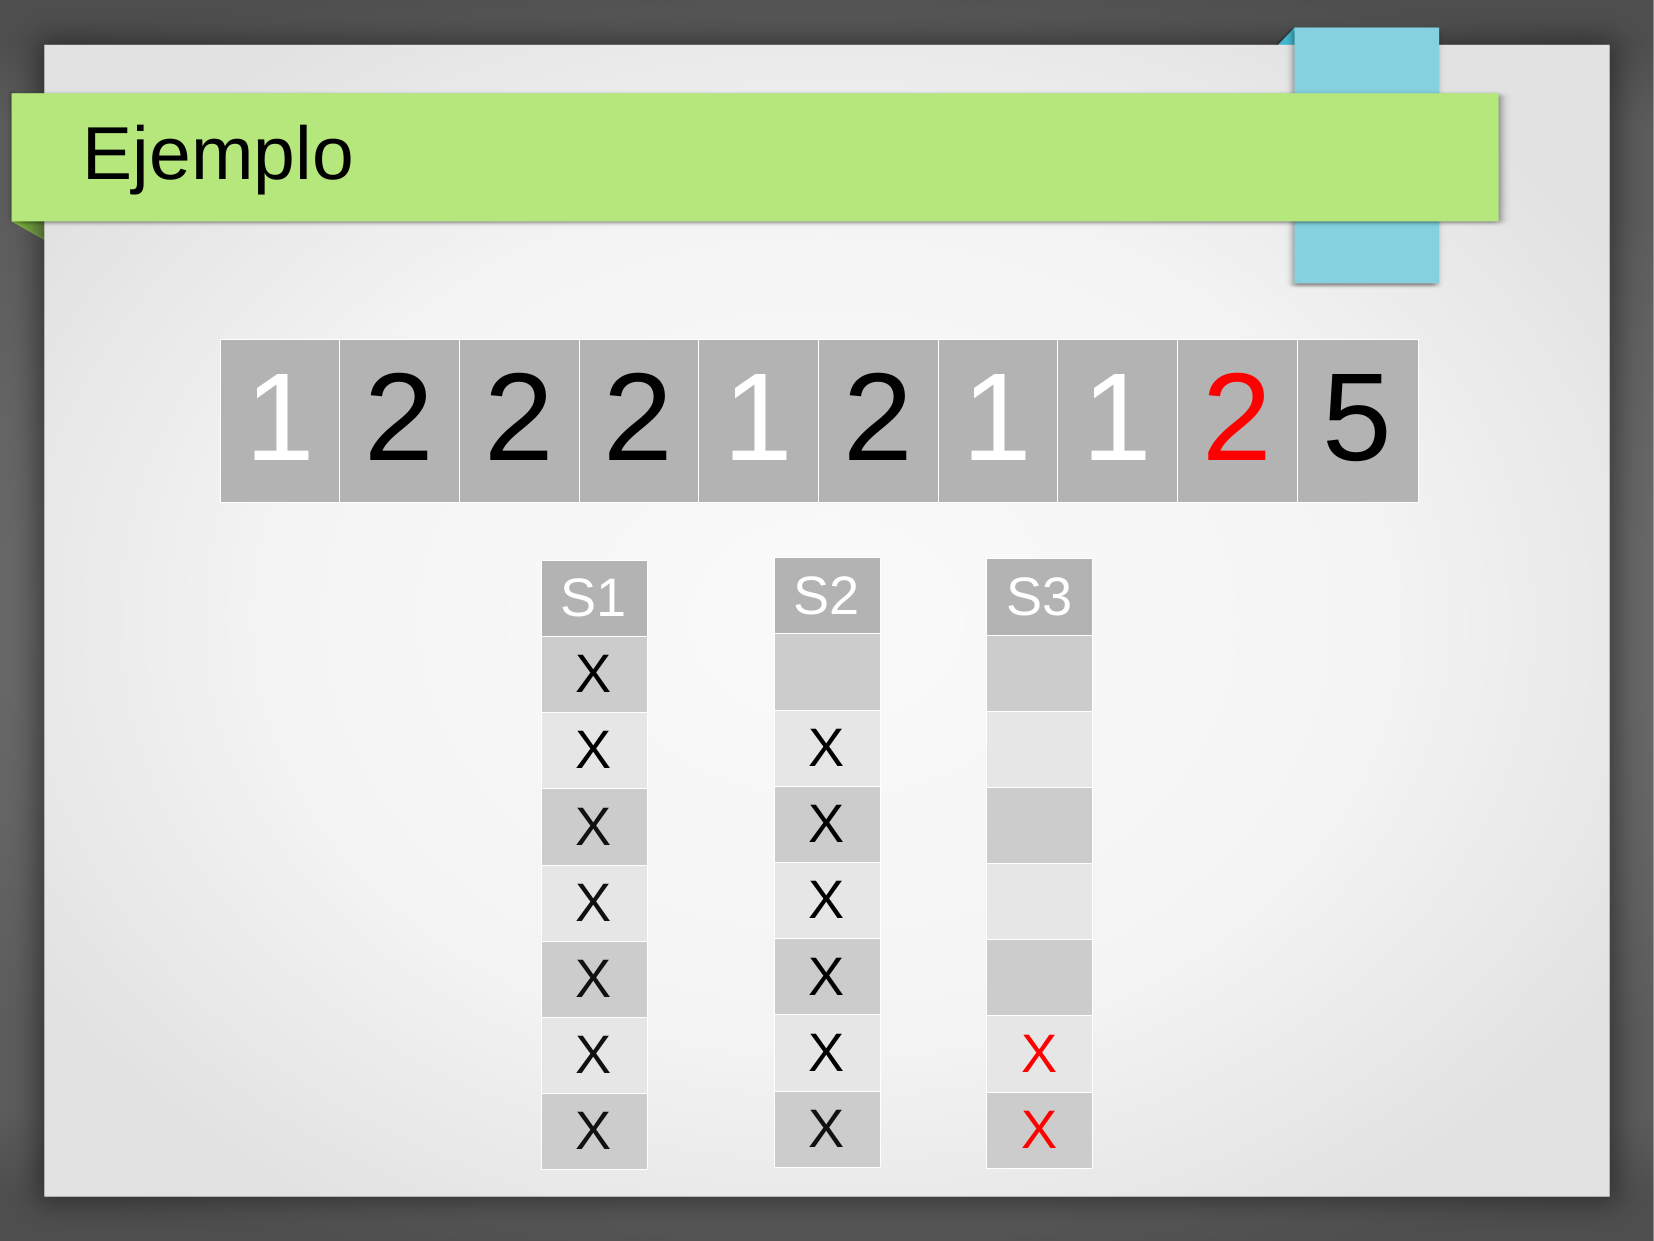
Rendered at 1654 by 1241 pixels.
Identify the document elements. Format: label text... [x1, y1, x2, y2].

table_cell X [775, 863, 880, 938]
picture [0, 0, 1654, 1241]
table_cell X [775, 711, 880, 786]
table_cell X [987, 1016, 1092, 1092]
table_header S3 [987, 559, 1092, 635]
table_header 2 [460, 340, 579, 502]
table_cell X [542, 637, 647, 712]
table_header 1 [939, 340, 1057, 502]
table_header 2 [819, 340, 938, 502]
table_header 1 [1058, 340, 1177, 502]
table_header 2 [340, 340, 459, 502]
table_cell [775, 634, 880, 710]
table_cell X [542, 789, 647, 865]
table_cell X [775, 1015, 880, 1091]
table_cell [987, 788, 1092, 863]
table_header 1 [699, 340, 818, 502]
table_cell X [775, 939, 880, 1014]
table_cell X [542, 1094, 647, 1169]
table_cell X [775, 787, 880, 862]
table_header 1 [221, 340, 339, 502]
table_header 2 [1178, 340, 1297, 502]
table_header S2 [775, 558, 880, 633]
table_cell X [775, 1092, 880, 1167]
table_header 2 [580, 340, 698, 502]
table_cell X [987, 1093, 1092, 1168]
table_header 5 [1298, 340, 1418, 502]
table_cell X [542, 1018, 647, 1093]
table_cell [987, 940, 1092, 1015]
table_cell X [542, 942, 647, 1017]
table_cell X [542, 866, 647, 941]
table_cell [987, 636, 1092, 711]
table_header S1 [542, 561, 647, 636]
title Ejemplo [82, 94, 1264, 213]
table_cell [987, 712, 1092, 787]
table_cell X [542, 713, 647, 788]
table_cell [987, 864, 1092, 939]
